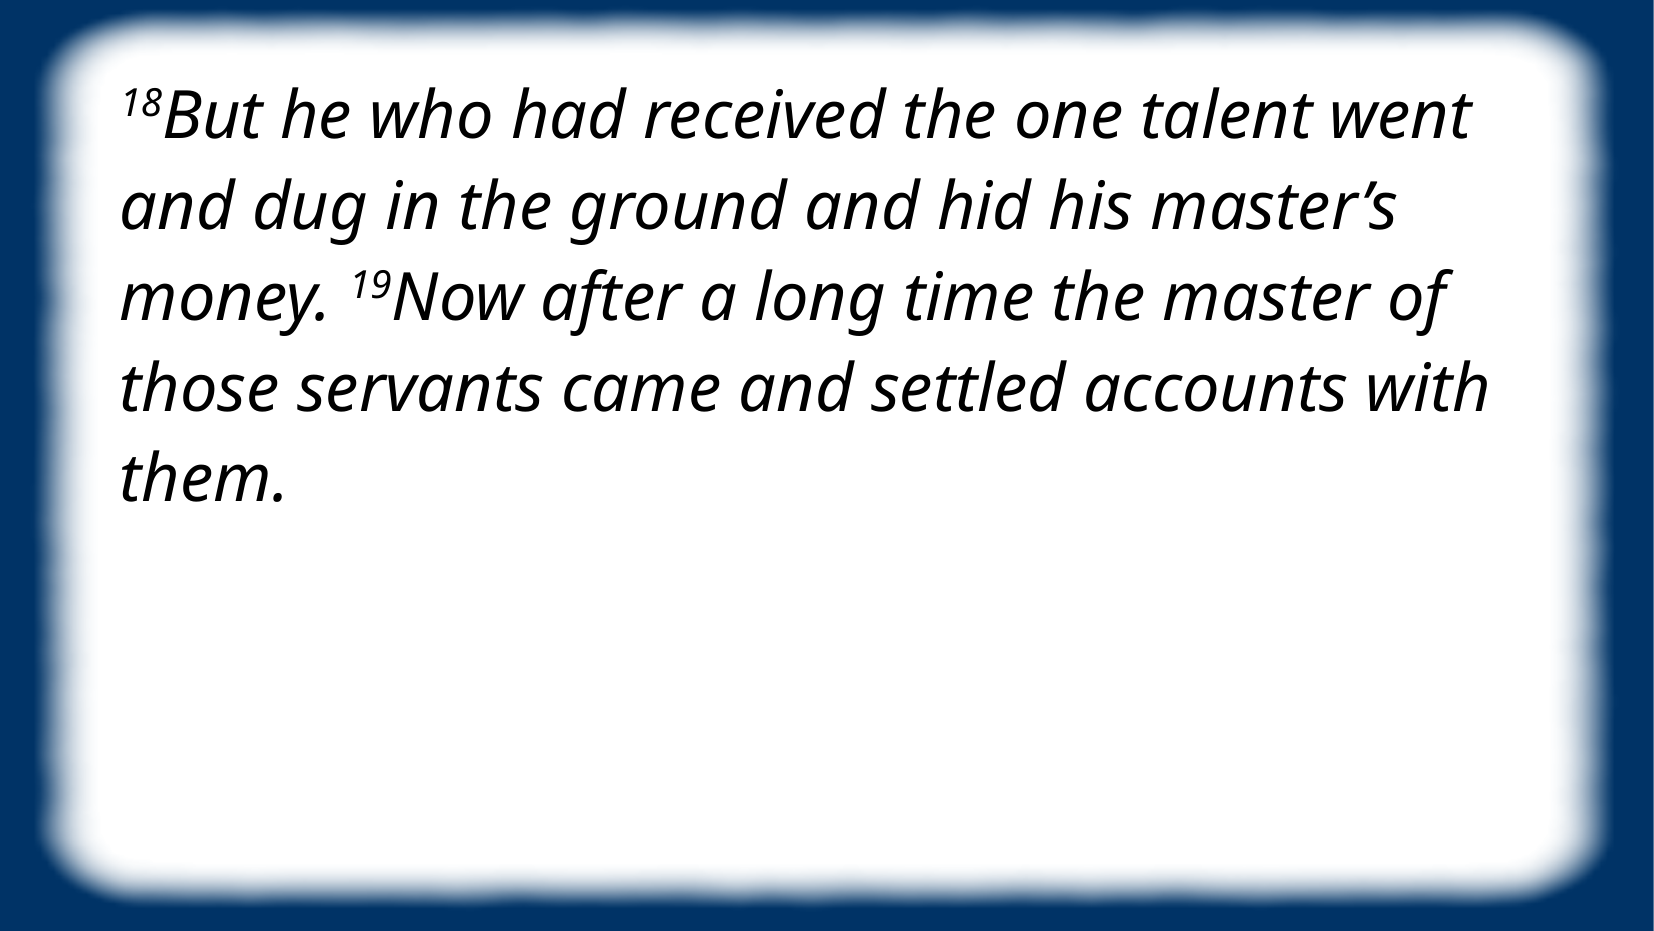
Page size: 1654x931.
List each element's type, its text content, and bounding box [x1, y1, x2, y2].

picture [0, 0, 1654, 931]
text_box 18But he who had received the one talent went and dug in the ground and hid his master’s money. 19Now after a long time the master of those servants came and settled accounts with them. [105, 60, 1546, 519]
